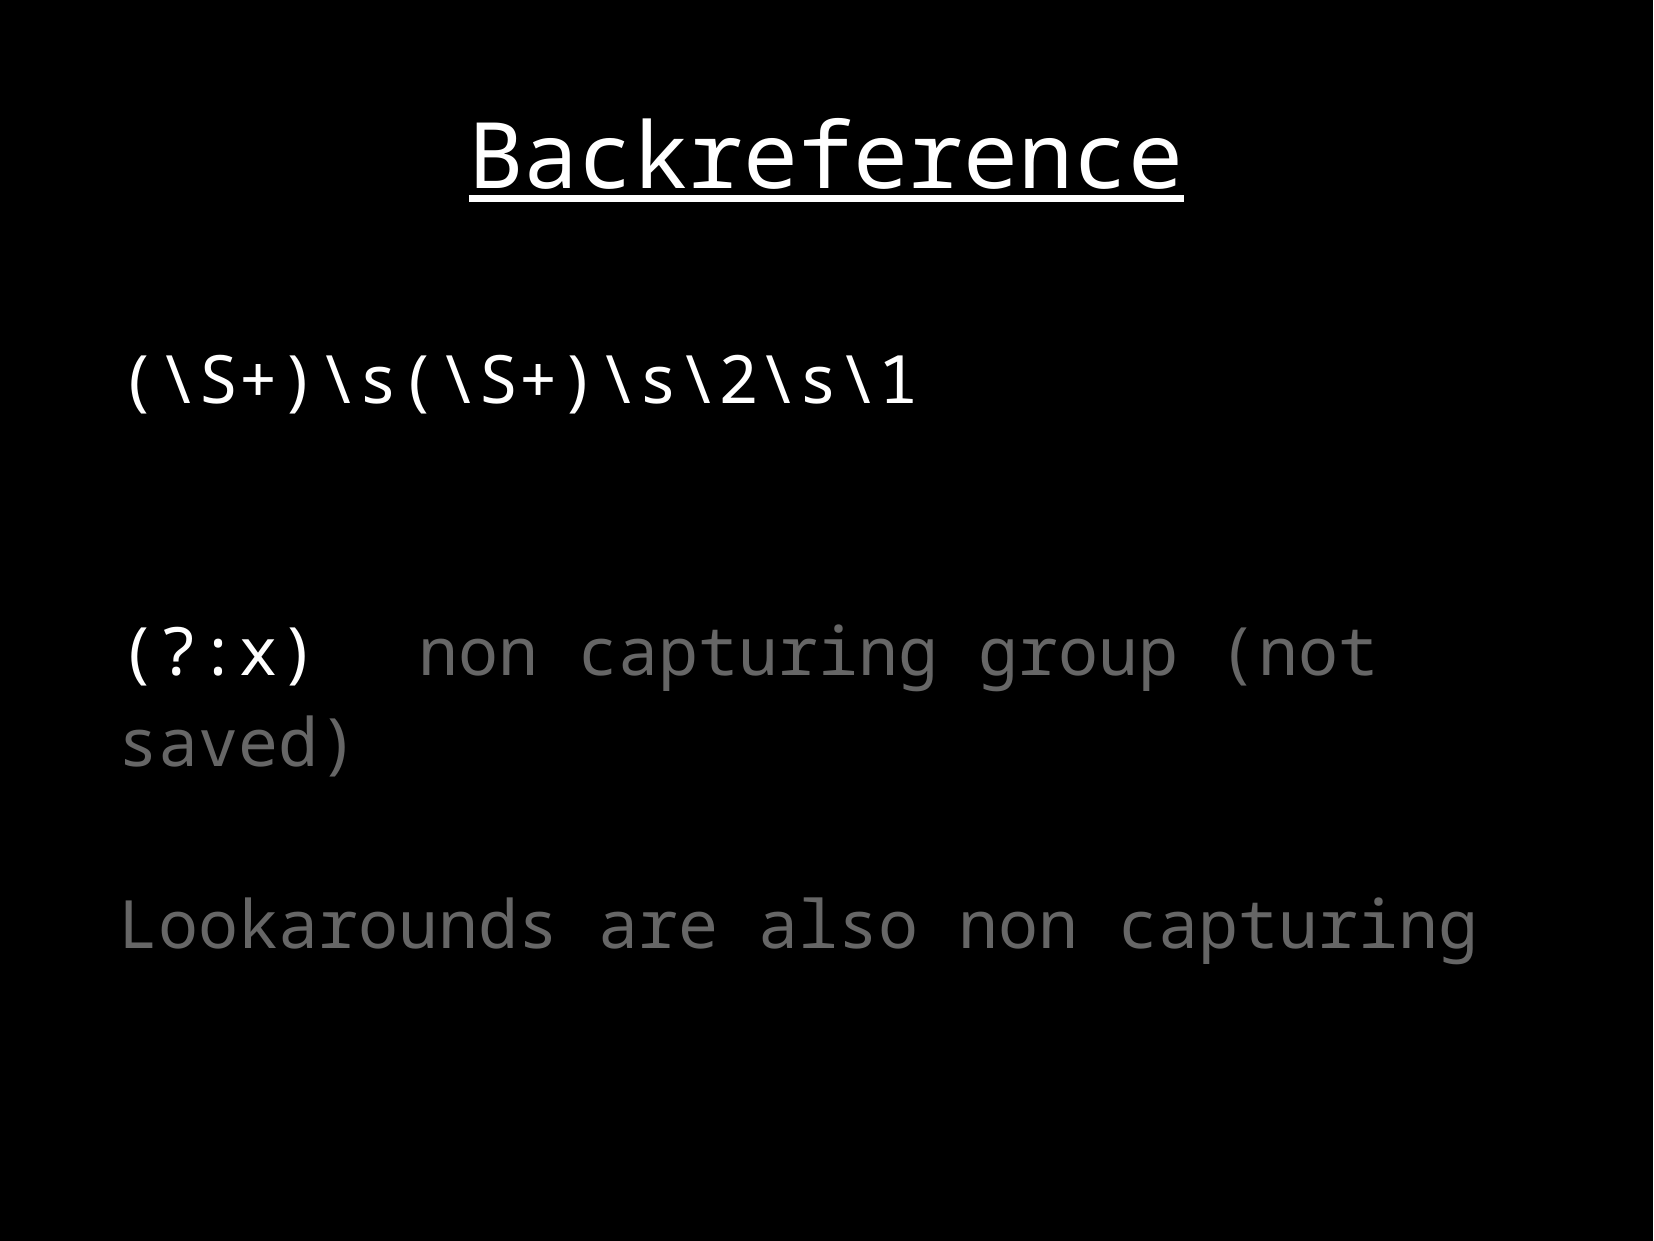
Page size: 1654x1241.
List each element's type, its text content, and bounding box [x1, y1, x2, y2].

subtitle (\S+)\s(\S+)\s\2\s\1 (?:x) non capturing group (not saved) Lookarounds are also non capturing [82, 290, 1571, 1010]
title Backreference [82, 49, 1571, 257]
